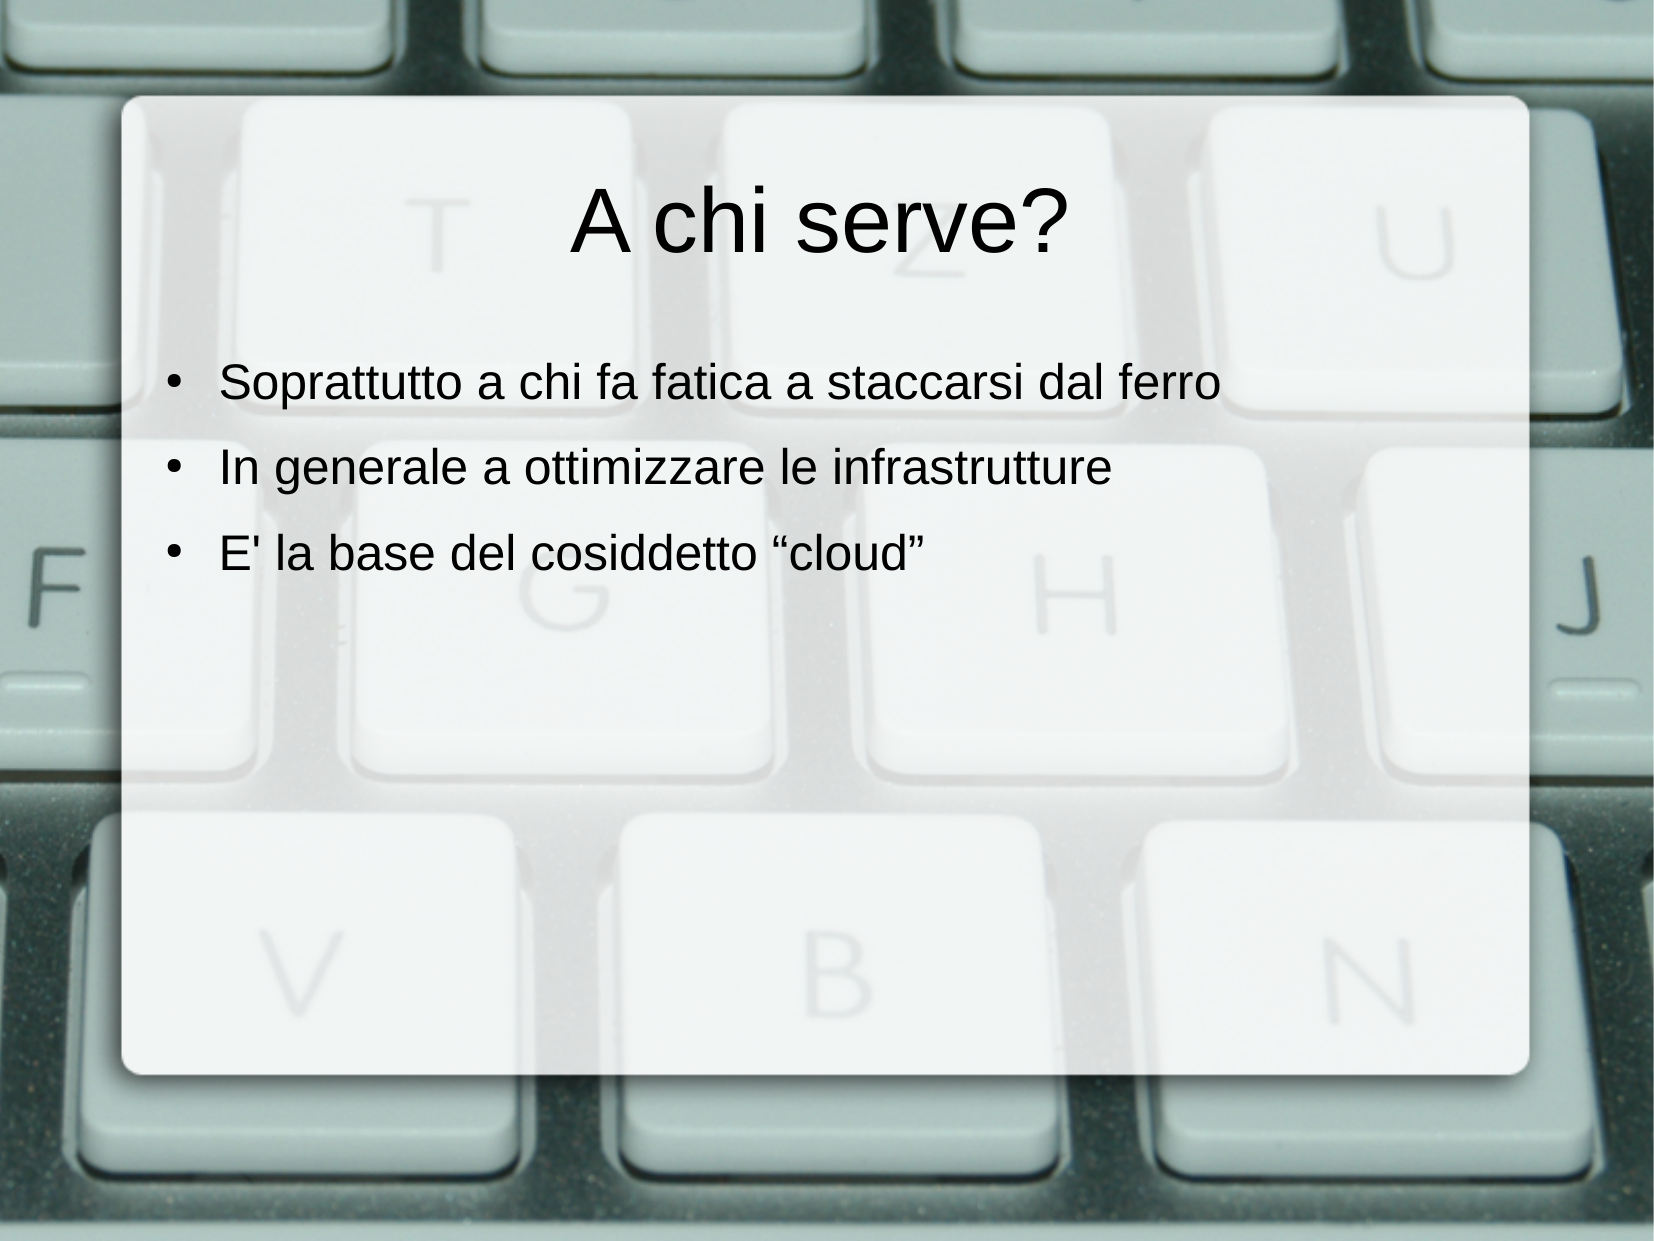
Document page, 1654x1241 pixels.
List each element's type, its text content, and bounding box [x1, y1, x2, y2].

title A chi serve? [135, 117, 1506, 325]
list Soprattutto a chi fa fatica a staccarsi dal ferro In generale a ottimizzare le infrastrutture E' la base del cosiddetto “cloud” [147, 354, 1506, 1074]
picture [0, 0, 1654, 1241]
